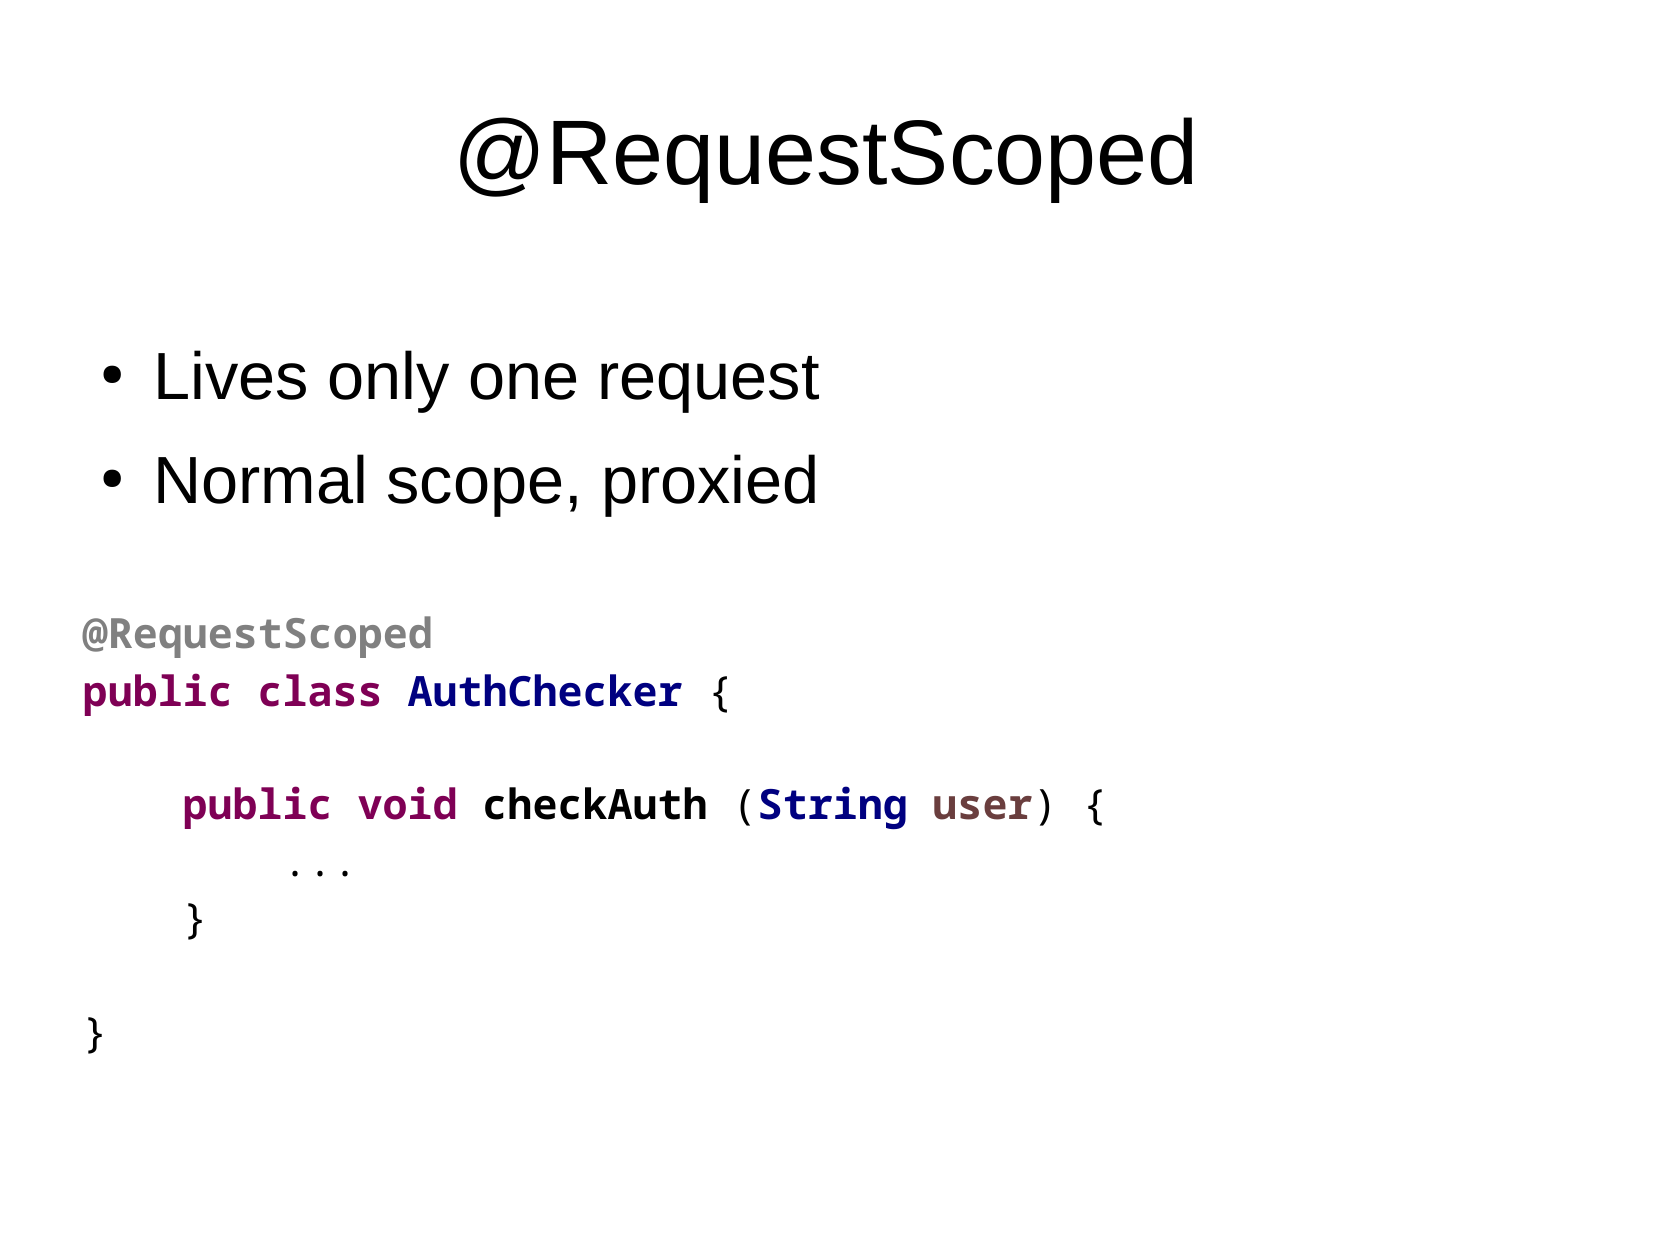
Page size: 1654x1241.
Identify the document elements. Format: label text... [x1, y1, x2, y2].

list Lives only one request Normal scope, proxied @RequestScoped public class AuthChecker { public void checkAuth (String user) { ... } } [82, 290, 1571, 1109]
title @RequestScoped [82, 49, 1571, 257]
